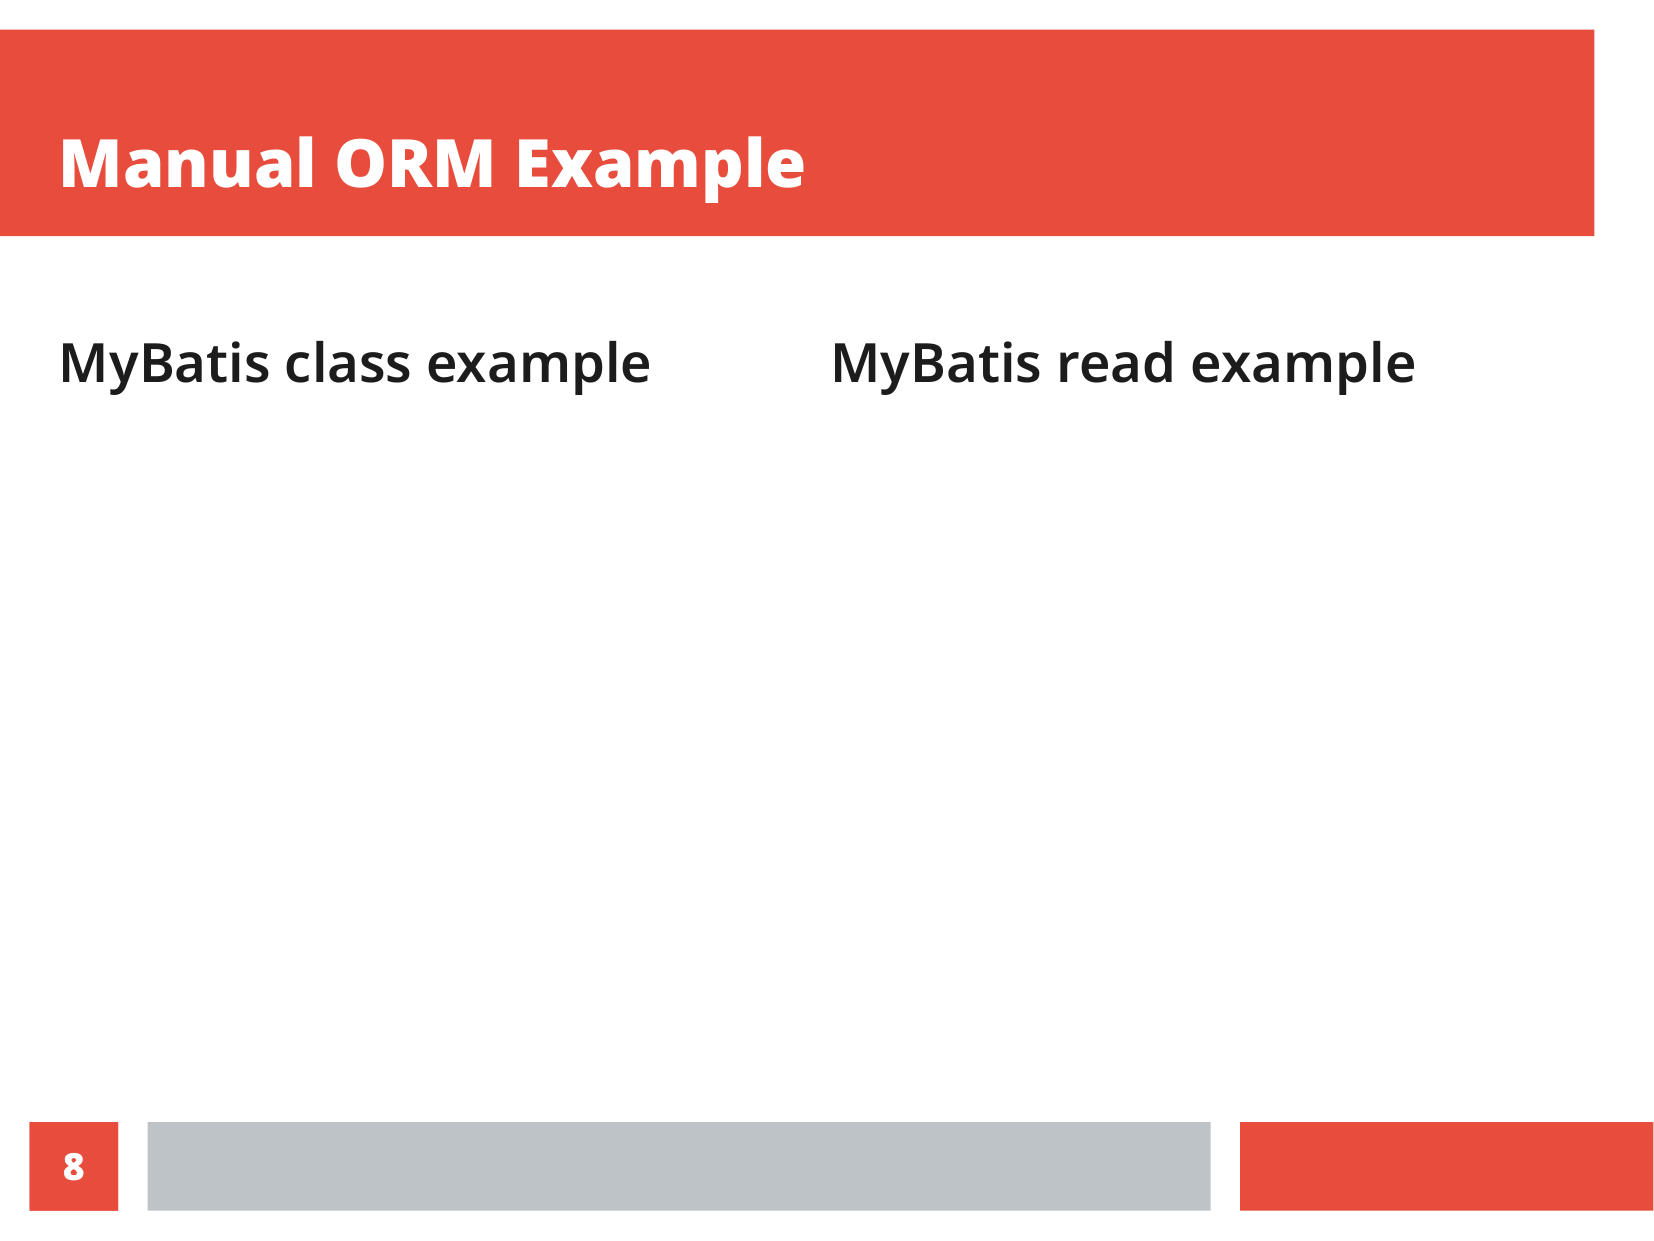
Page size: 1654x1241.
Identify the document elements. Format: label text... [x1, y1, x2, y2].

list MyBatis class example [59, 324, 794, 1093]
list MyBatis read example [830, 324, 1566, 1093]
title Manual ORM Example [59, 59, 1595, 207]
